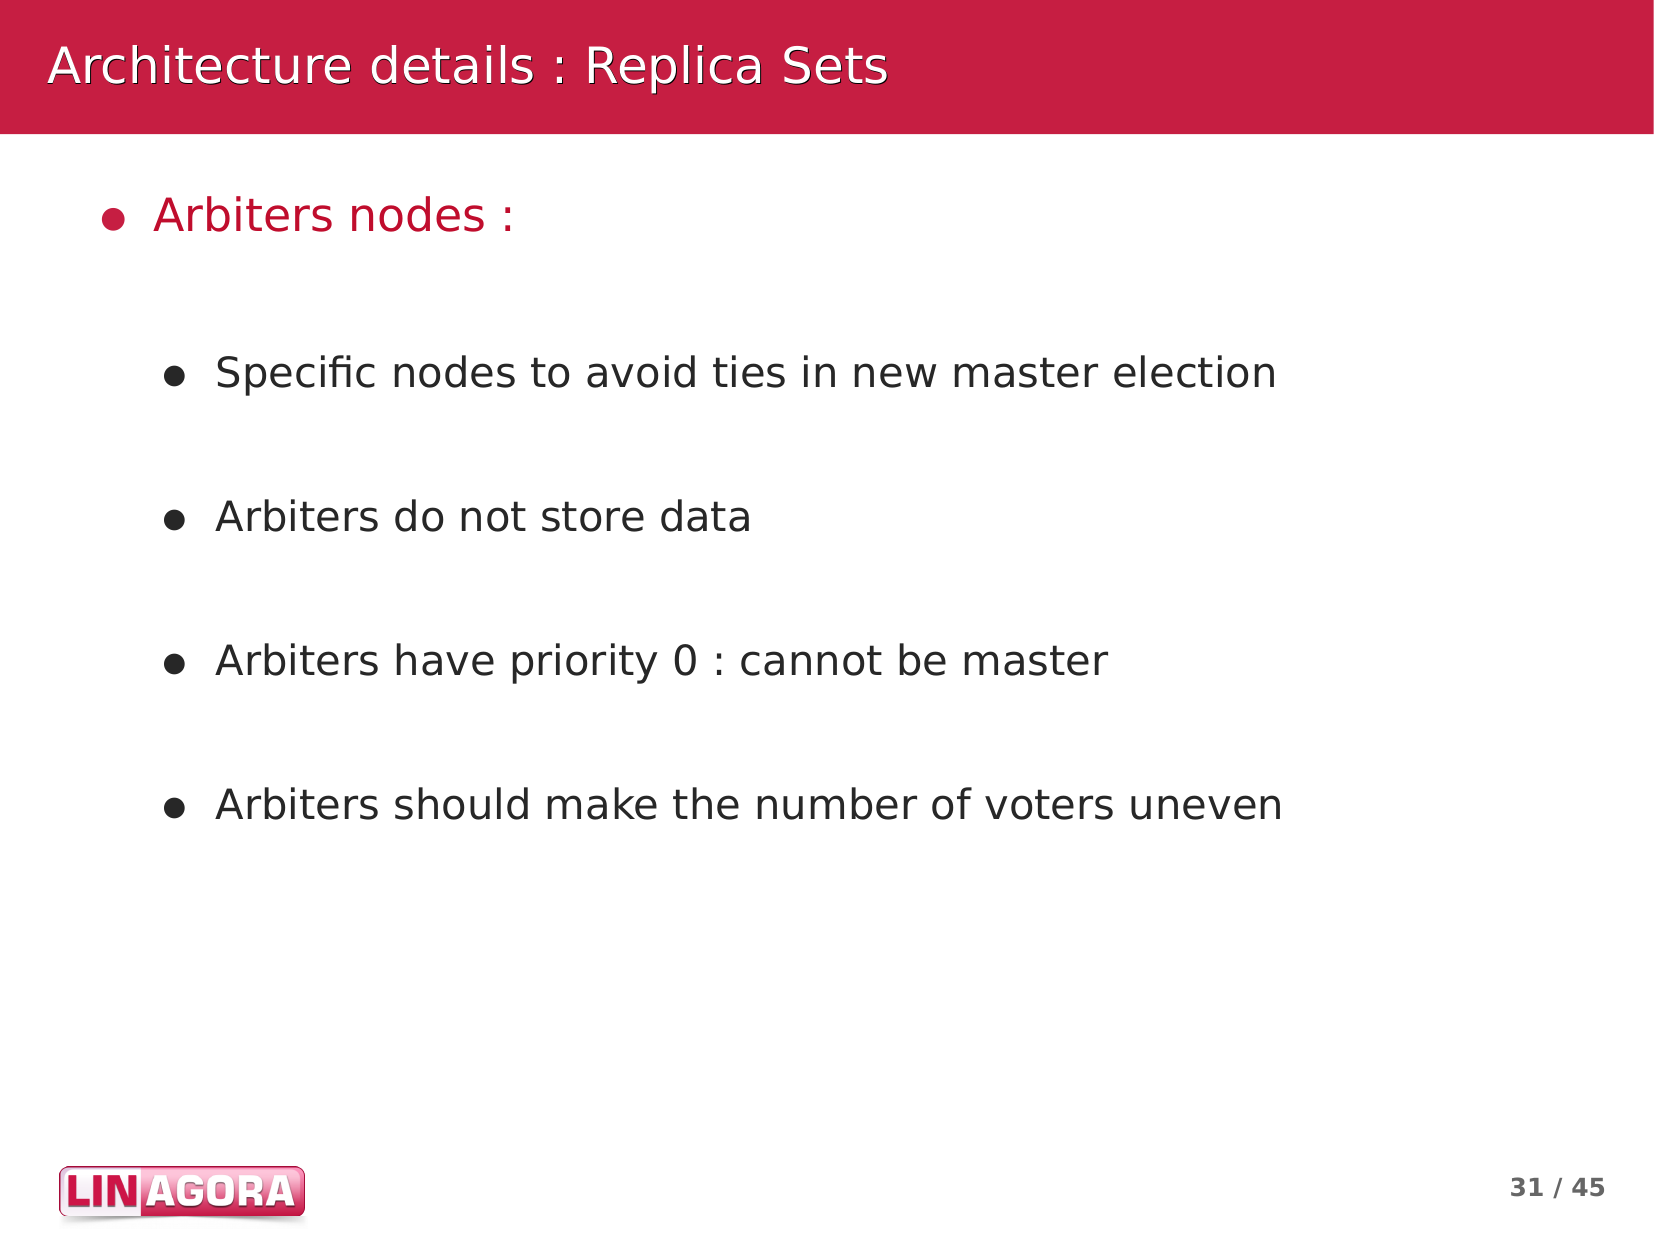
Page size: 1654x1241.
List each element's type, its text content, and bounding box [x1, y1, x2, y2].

title Architecture details : Replica Sets [47, 7, 1624, 126]
picture [59, 1166, 308, 1229]
list Arbiters nodes : Specific nodes to avoid ties in new master election Arbiters do not store data Arbiters have priority 0 : cannot be master Arbiters should make the number of voters uneven [82, 188, 1571, 1052]
